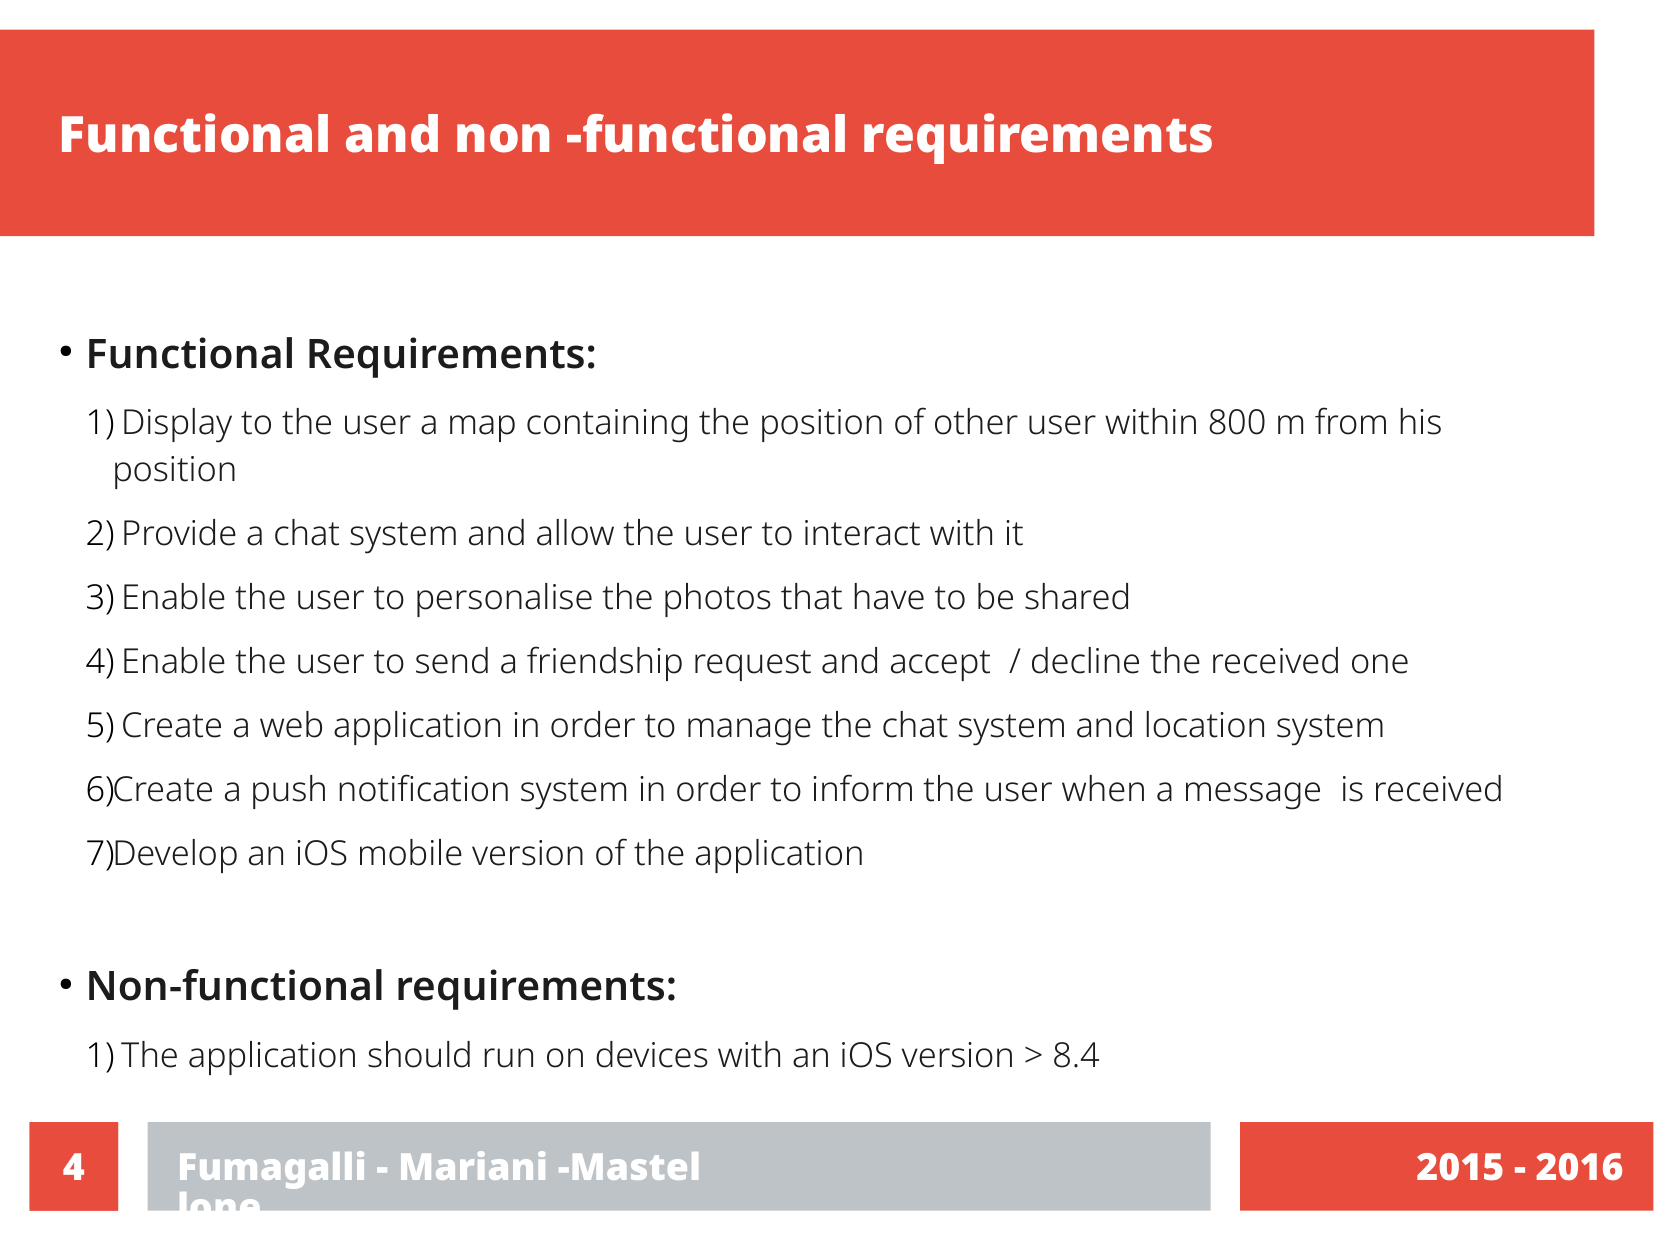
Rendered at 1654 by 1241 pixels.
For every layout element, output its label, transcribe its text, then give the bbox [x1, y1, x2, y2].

list Functional Requirements: Display to the user a map containing the position of other user within 800 m from his position Provide a chat system and allow the user to interact with it Enable the user to personalise the photos that have to be shared Enable the user to send a friendship request and accept / decline the received one Create a web application in order to manage the chat system and location system Create a push notification system in order to inform the user when a message is received Develop an iOS mobile version of the application Non-functional requirements: The application should run on devices with an iOS version > 8.4 [59, 324, 1565, 1093]
title Functional and non -functional requirements [59, 59, 1595, 207]
